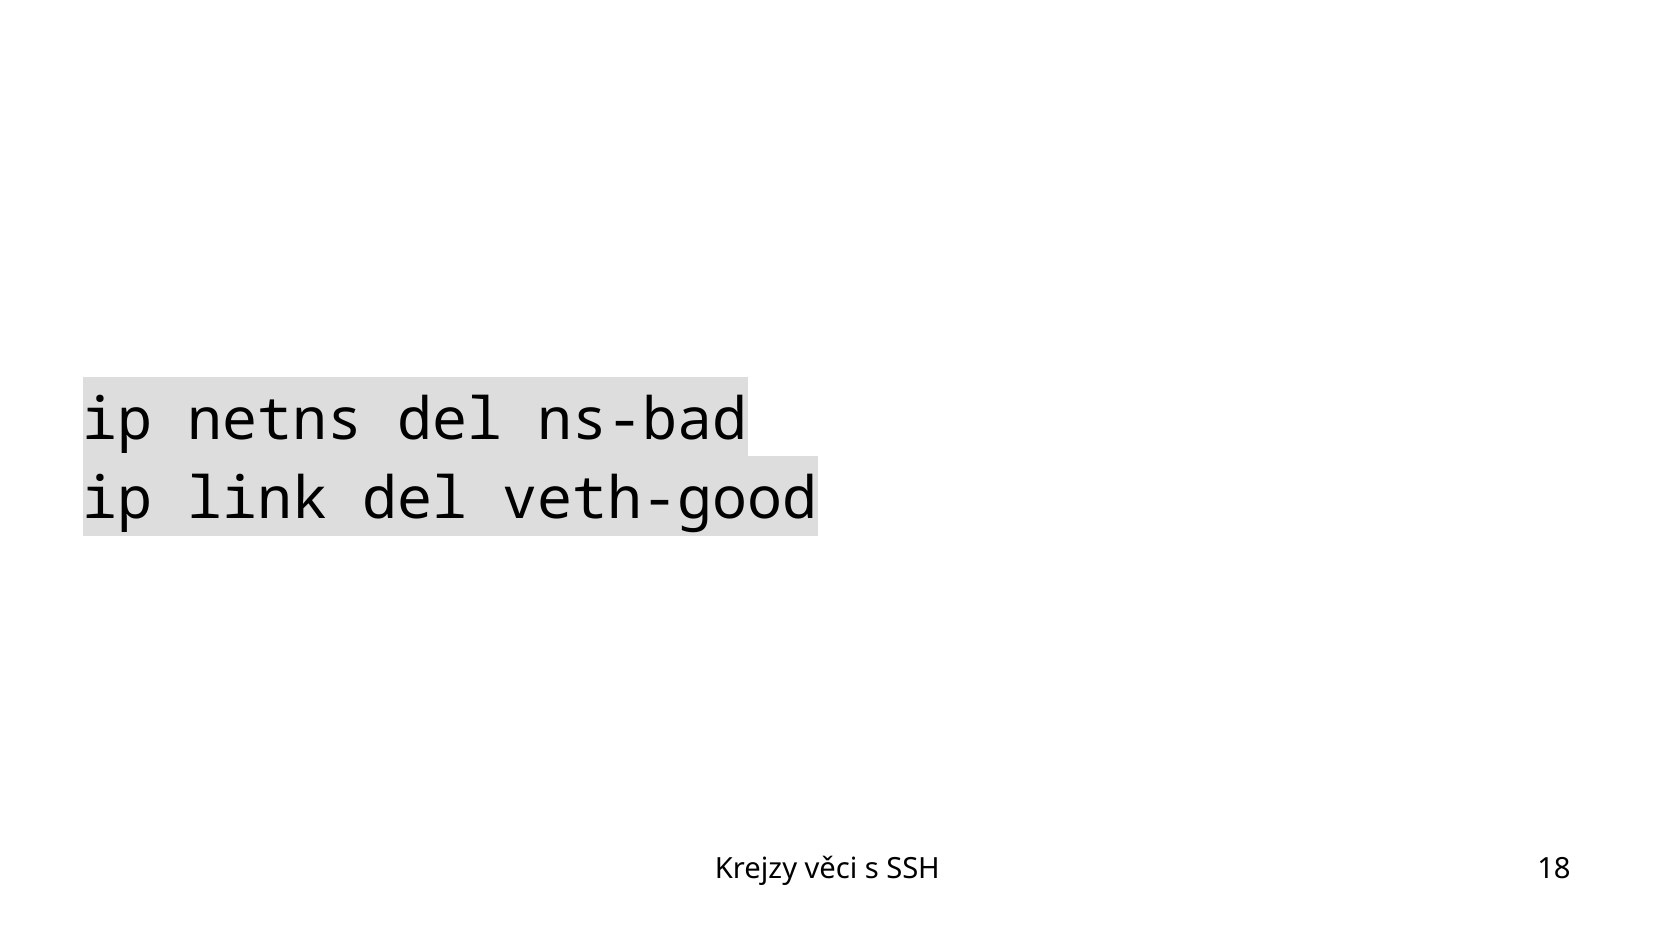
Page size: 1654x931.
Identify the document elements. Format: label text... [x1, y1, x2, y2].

subtitle ip netns del ns-bad ip link del veth-good [82, 377, 1571, 554]
